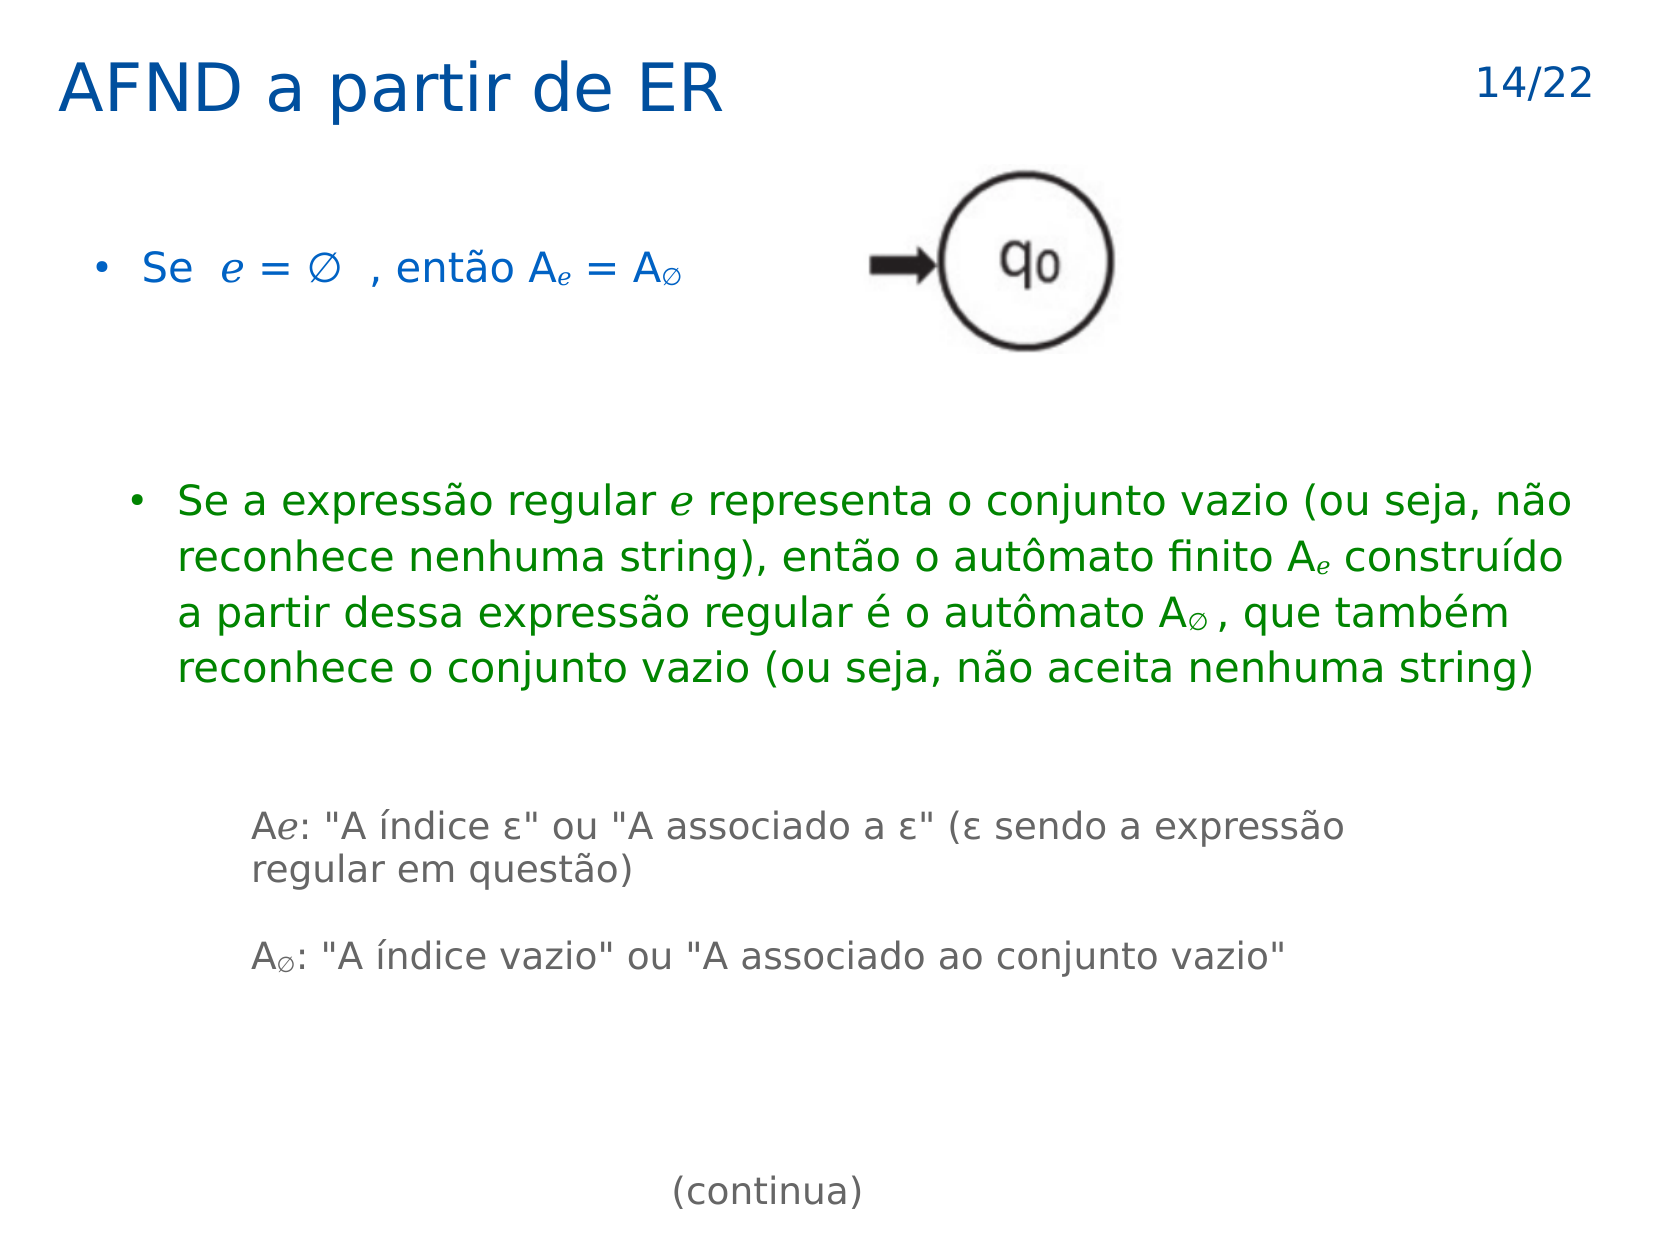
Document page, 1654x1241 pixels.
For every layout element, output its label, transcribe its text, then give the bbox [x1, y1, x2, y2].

picture [852, 164, 1125, 354]
text_box (continua) [656, 1162, 879, 1221]
list Se ℯ = ∅ , então Aℯ = A∅ Se a expressão regular ℯ representa o conjunto vazio (ou seja, não reconhece nenhuma string), então o autômato finito Aℯ construído a partir dessa expressão regular é o autômato A∅ , que também reconhece o conjunto vazio (ou seja, não aceita nenhuma string) [59, 236, 1595, 1211]
text_box Aℯ: "A índice ε" ou "A associado a ε" (ε sendo a expressão regular em questão) A∅: "A índice vazio" ou "A associado ao conjunto vazio" [236, 797, 1447, 987]
title AFND a partir de ER [59, 29, 1625, 148]
